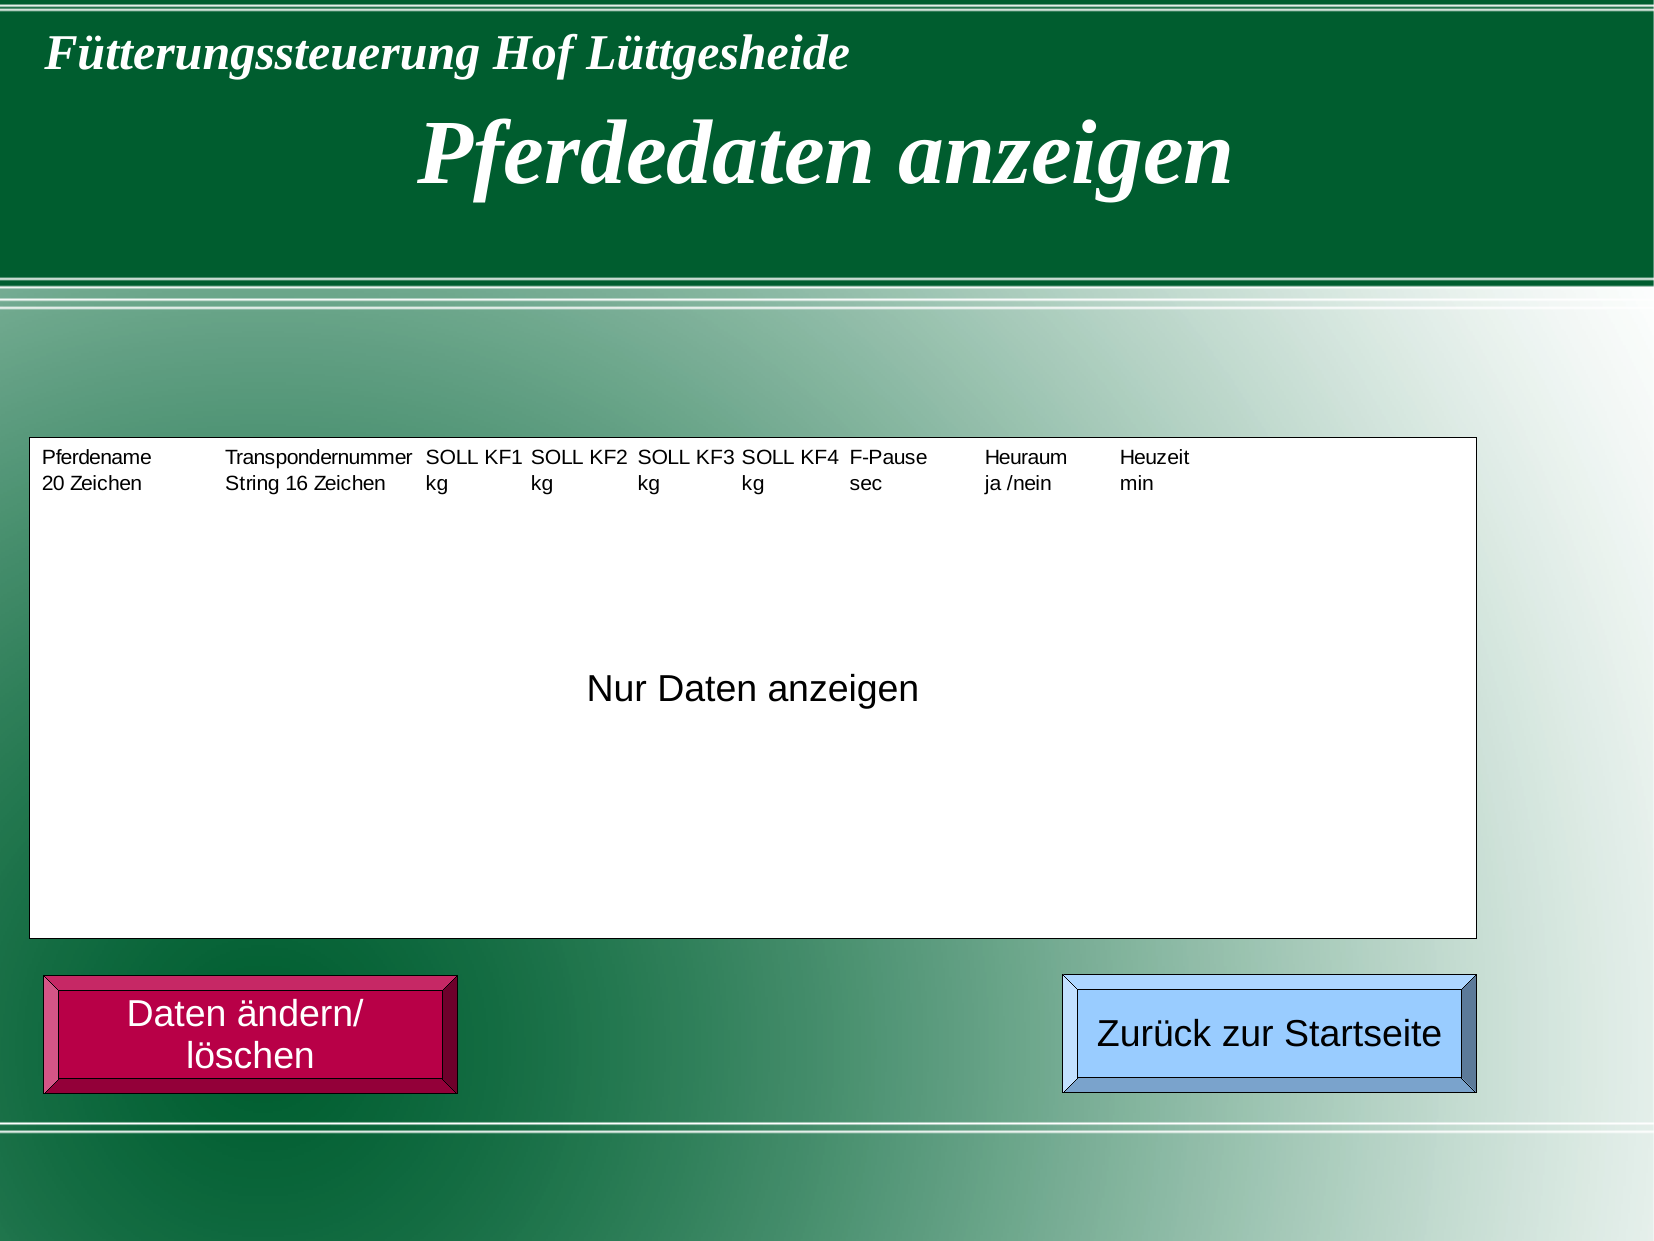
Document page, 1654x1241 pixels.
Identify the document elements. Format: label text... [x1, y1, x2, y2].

title Pferdedaten anzeigen [82, 49, 1571, 257]
chart [39, 444, 1391, 976]
picture [0, 0, 1654, 1241]
text_box Fütterungssteuerung Hof Lüttgesheide [29, 17, 866, 89]
text_box Daten ändern/ löschen [59, 991, 442, 1078]
text_box Nur Daten anzeigen [29, 437, 1477, 939]
text_box Zurück zur Startseite [1078, 990, 1461, 1077]
